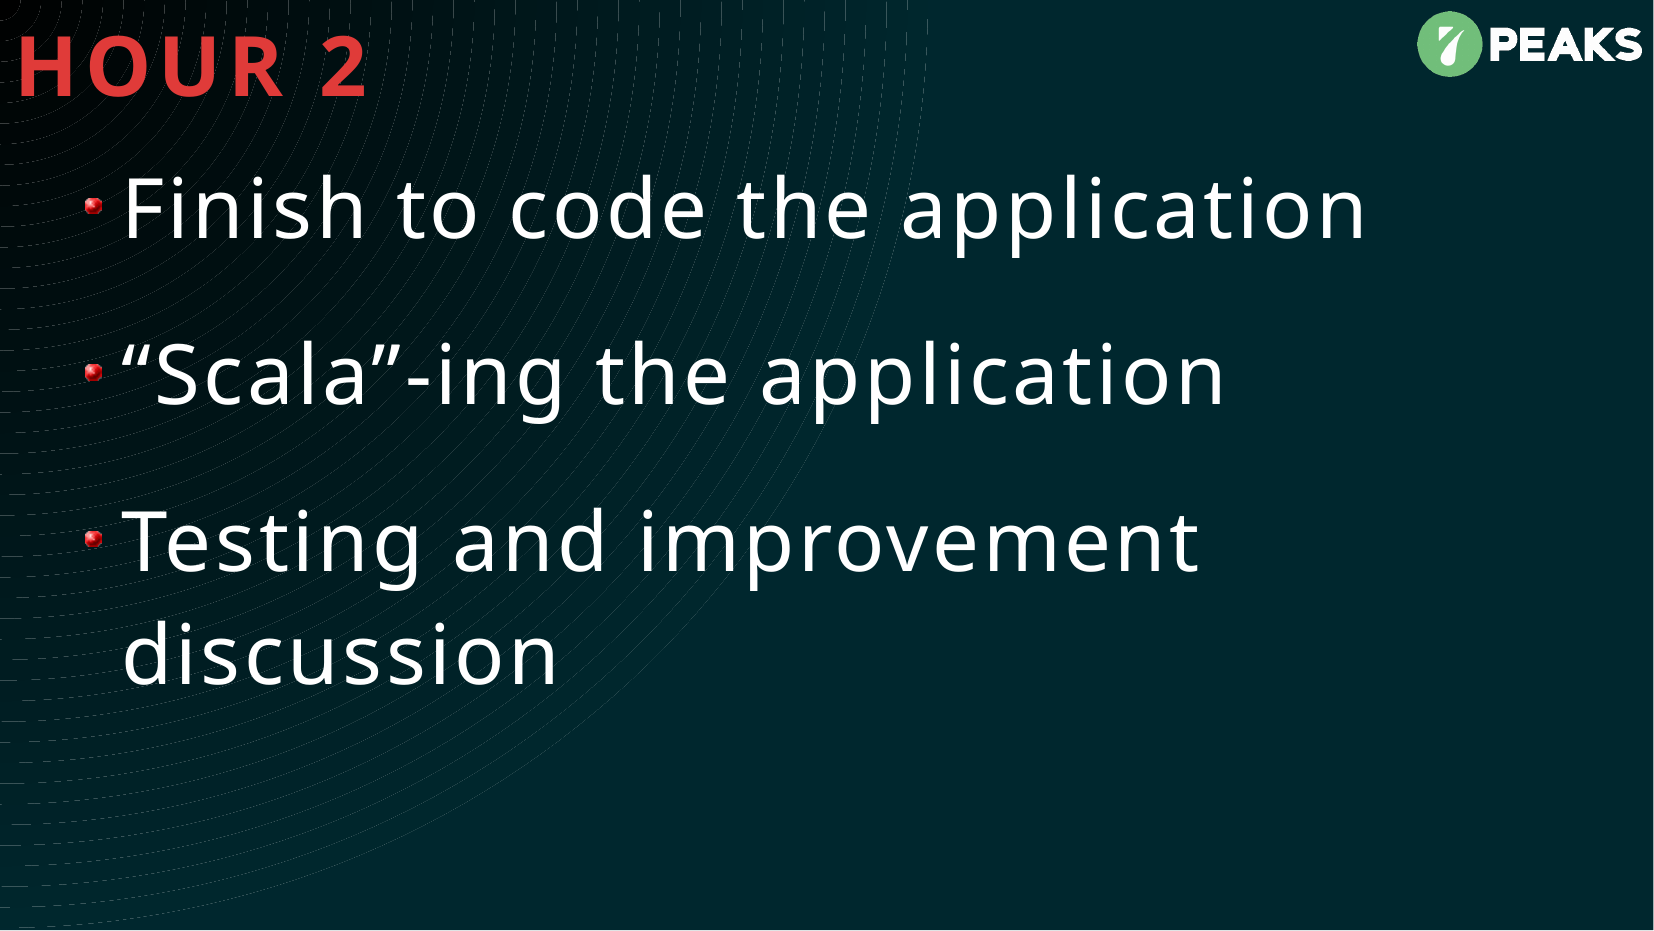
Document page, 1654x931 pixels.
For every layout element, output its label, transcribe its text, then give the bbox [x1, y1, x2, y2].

text_box Finish to code the application “Scala”-ing the application Testing and improvement discussion [70, 141, 1560, 664]
picture [1417, 11, 1642, 77]
text_box HOUR 2 [0, 0, 438, 219]
